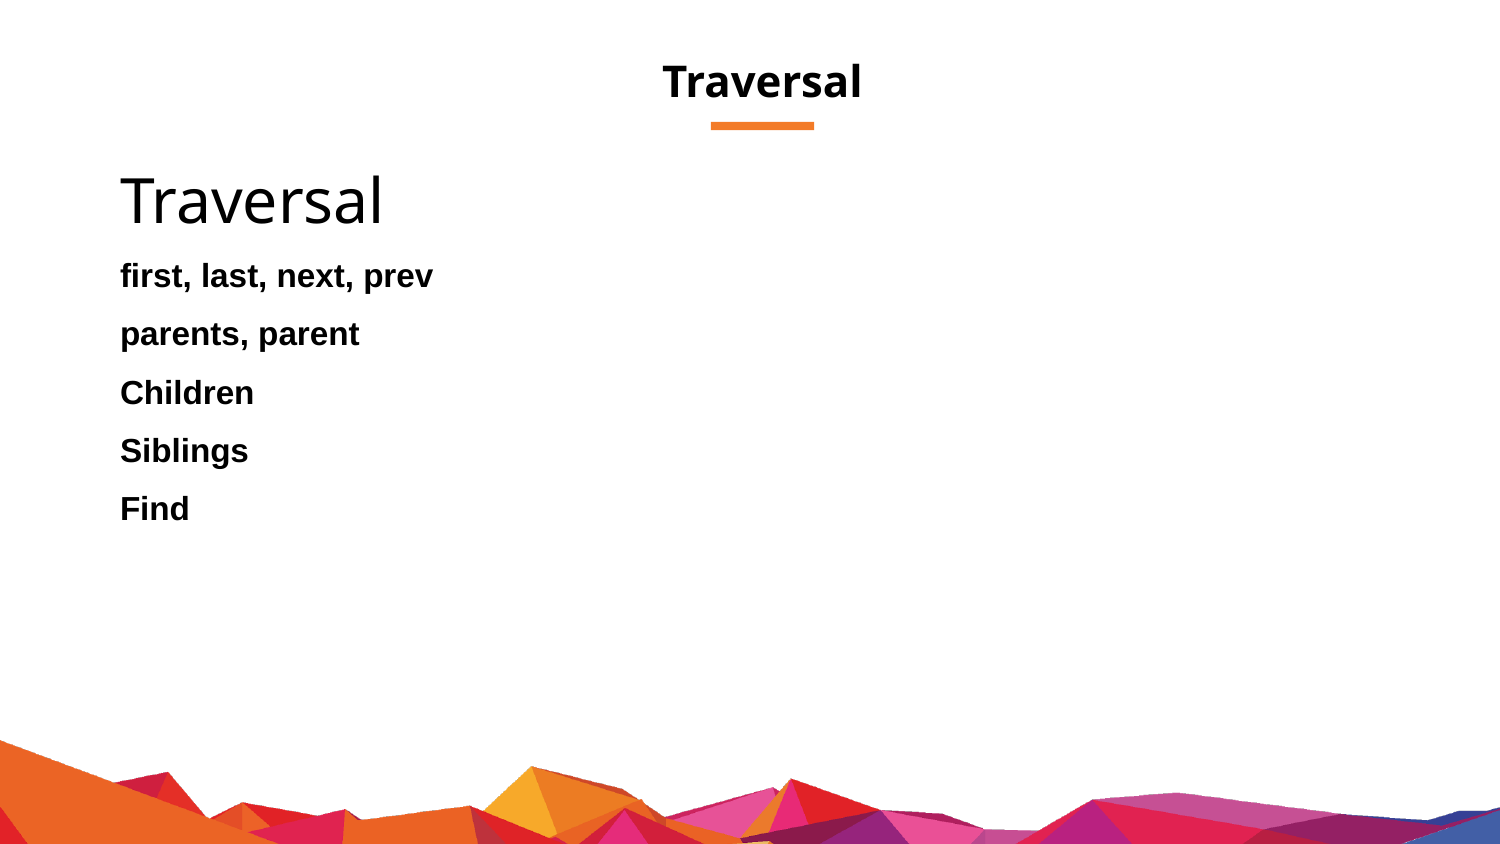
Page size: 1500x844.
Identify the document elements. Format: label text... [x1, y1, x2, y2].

title Traversal [94, 39, 1431, 110]
picture [0, 740, 1500, 844]
text_box Traversal first, last, next, prev parents, parent Children Siblings Find [75, 134, 1426, 791]
